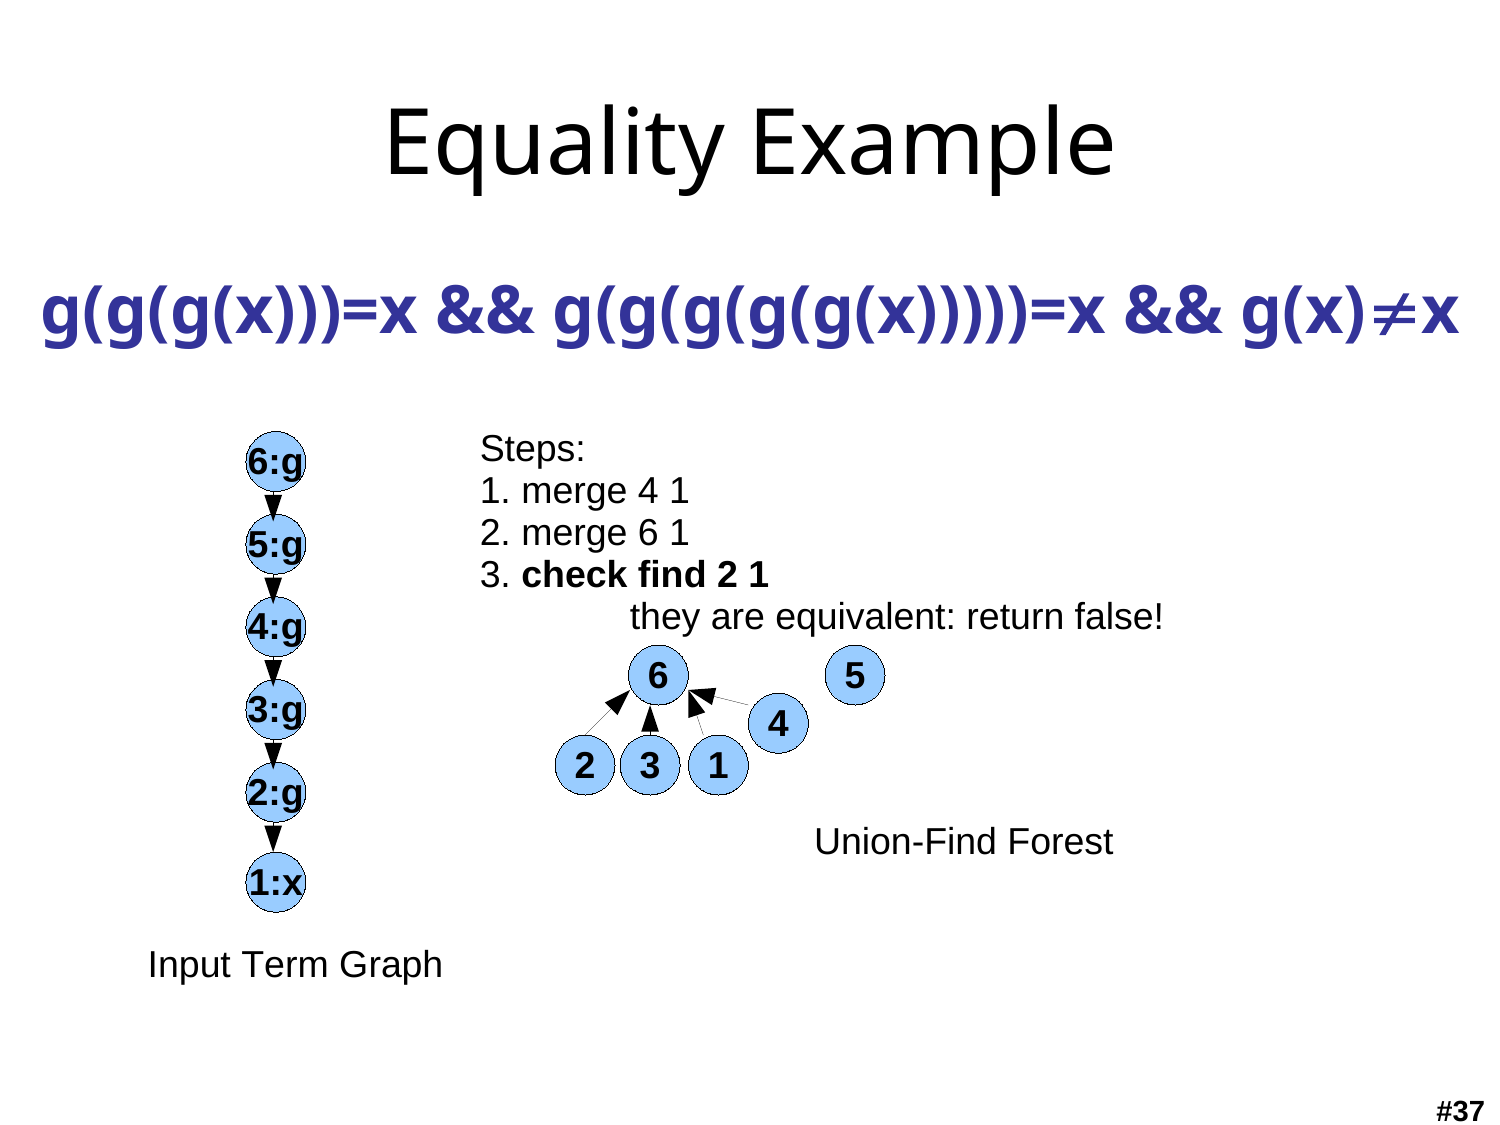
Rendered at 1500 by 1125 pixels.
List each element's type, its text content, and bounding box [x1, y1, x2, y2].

text_box 2:g [245, 762, 306, 823]
text_box 1 [688, 735, 749, 796]
text_box Union-Find Forest [799, 813, 1129, 871]
text_box 4 [748, 693, 809, 754]
text_box 2 [555, 735, 616, 796]
text_box 1:x [245, 852, 306, 913]
text_box 6:g [245, 431, 306, 492]
title Equality Example [24, 45, 1476, 233]
text_box 5:g [245, 514, 306, 575]
text_box Input Term Graph [132, 935, 459, 993]
text_box Steps: 1. merge 4 1 2. merge 6 1 3. check find 2 1 they are equivalent: return false! [465, 420, 1179, 648]
text_box 3 [620, 735, 681, 796]
text_box 5 [825, 648, 886, 706]
list g(g(g(x)))=x && g(g(g(g(g(x)))))=x && g(x)x [24, 262, 1476, 1101]
text_box 3:g [245, 679, 306, 740]
text_box 6 [628, 648, 689, 706]
text_box 4:g [245, 596, 306, 657]
